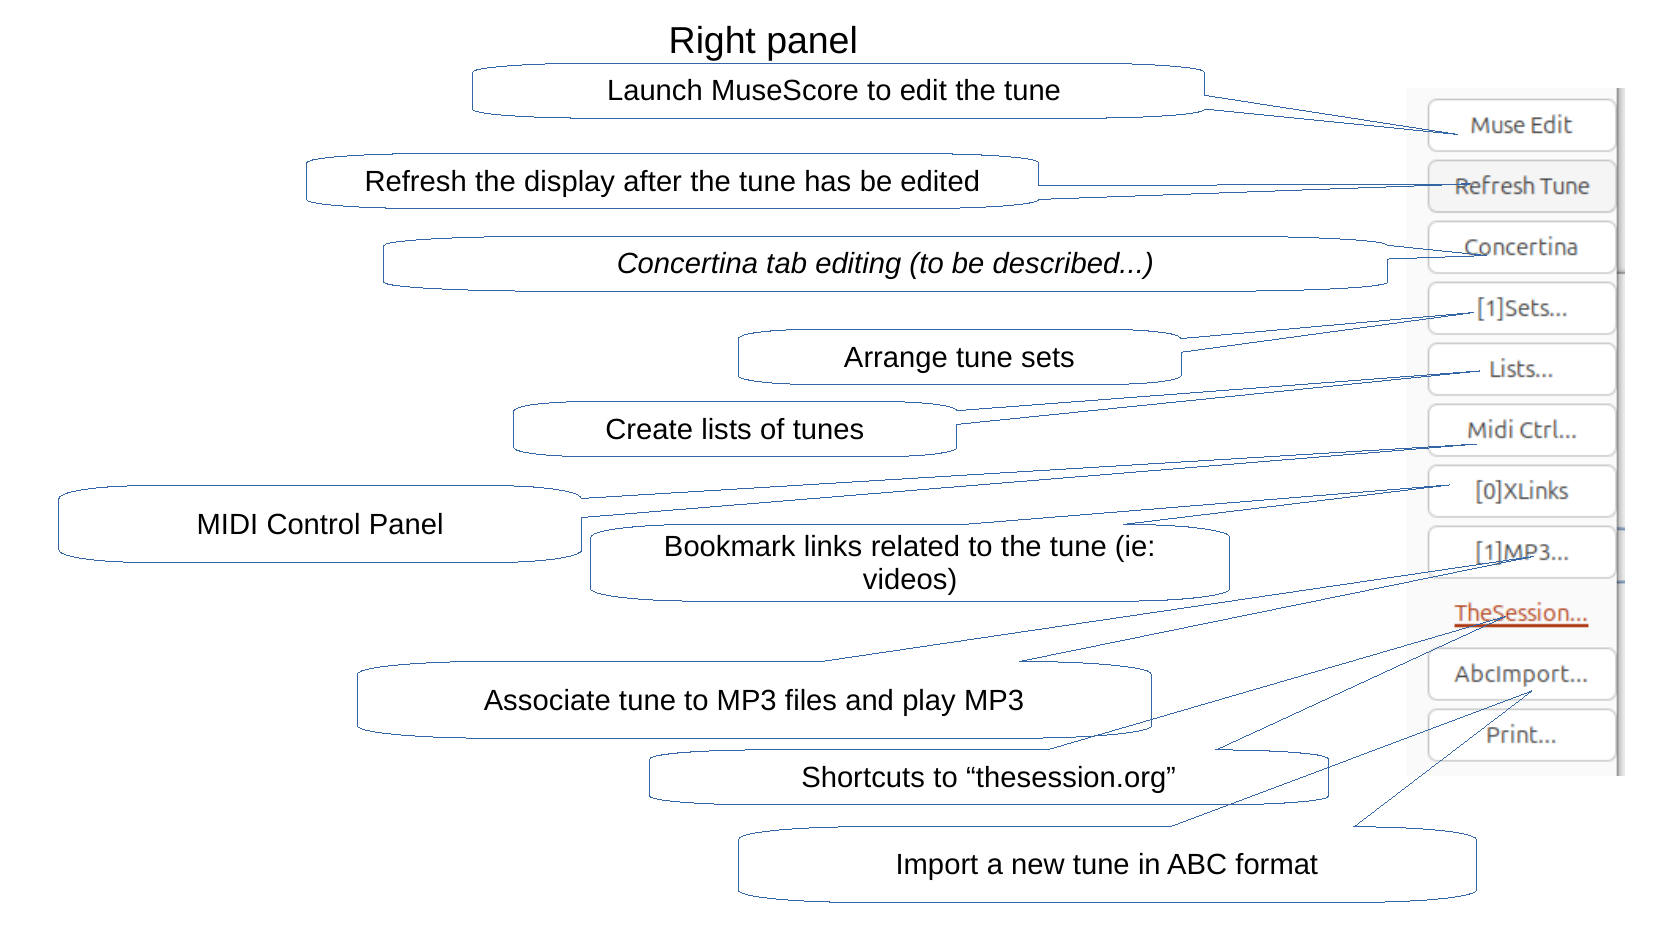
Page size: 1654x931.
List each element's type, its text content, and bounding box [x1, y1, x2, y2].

text_box Bookmark links related to the tune (ie: videos) [590, 484, 1450, 602]
text_box Arrange tune sets [738, 312, 1474, 385]
text_box Shortcuts to “thesession.org” [649, 616, 1506, 805]
text_box Right panel [654, 12, 1164, 65]
text_box Associate tune to MP3 files and play MP3 [357, 556, 1534, 739]
text_box Refresh the display after the tune has be edited [306, 153, 1471, 209]
text_box Concertina tab editing (to be described...) [383, 236, 1487, 292]
text_box Launch MuseScore to edit the tune [472, 63, 1458, 135]
picture [1406, 88, 1625, 777]
text_box Import a new tune in ABC format [738, 690, 1532, 903]
text_box Create lists of tunes [513, 370, 1480, 457]
text_box MIDI Control Panel [58, 444, 1477, 563]
